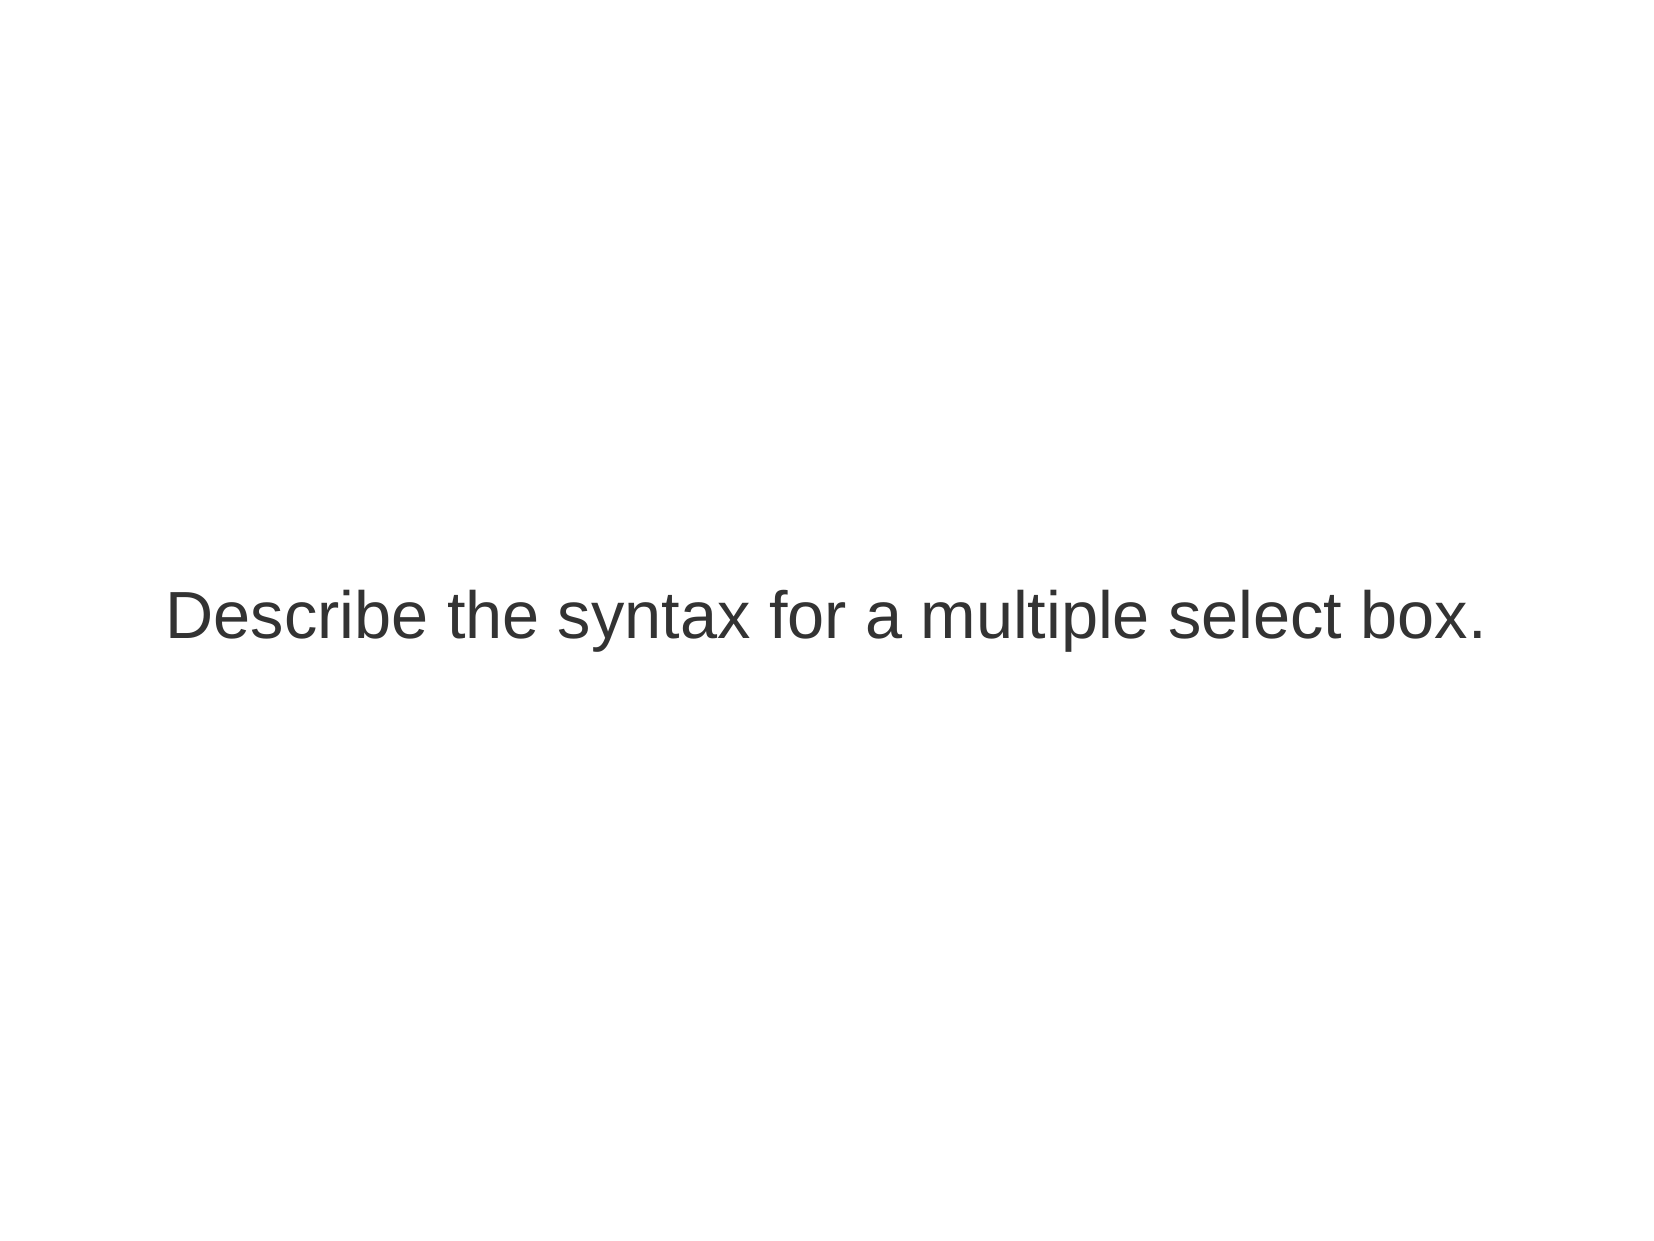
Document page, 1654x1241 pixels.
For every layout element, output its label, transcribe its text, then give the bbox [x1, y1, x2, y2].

subtitle Describe the syntax for a multiple select box. [82, 49, 1571, 1182]
